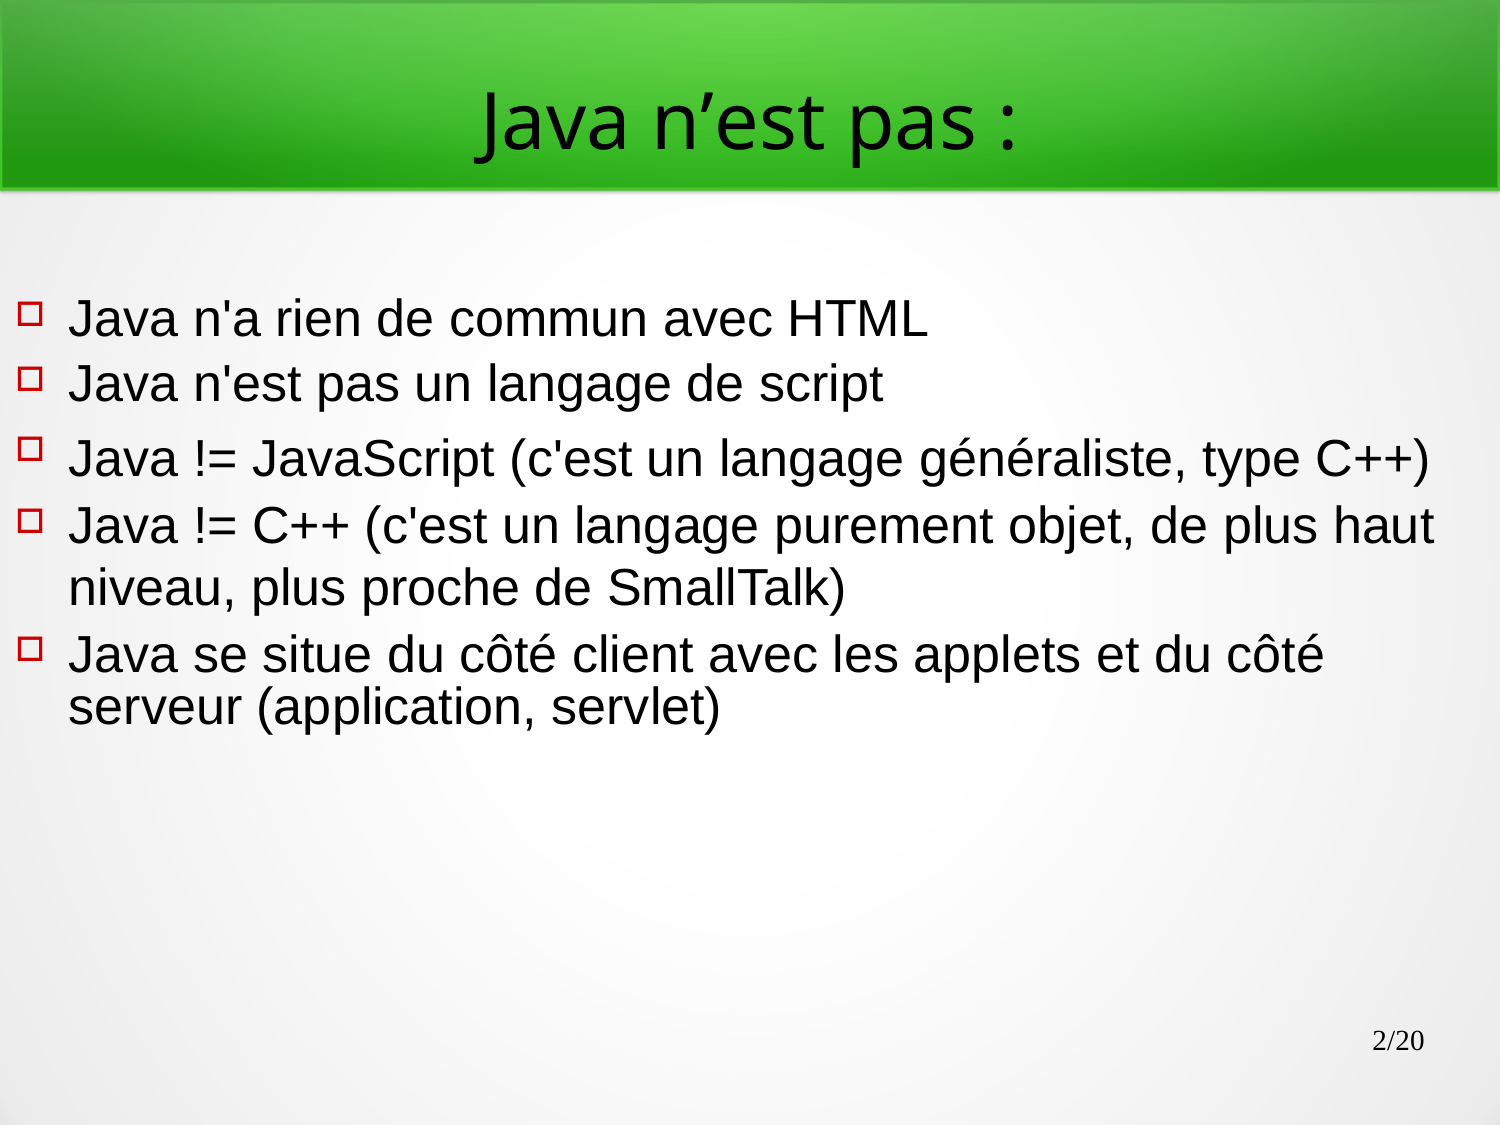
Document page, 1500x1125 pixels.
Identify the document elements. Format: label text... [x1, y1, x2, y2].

text_box Java n’est pas : [0, 56, 1500, 181]
list Java n'a rien de commun avec HTML Java n'est pas un langage de script Java != JavaScript (c'est un langage généraliste, type C++)‏ Java != C++ (c'est un langage purement objet, de plus haut niveau, plus proche de SmallTalk)‏ Java se situe du côté client avec les applets et du côté serveur (application, servlet) [0, 287, 1500, 989]
